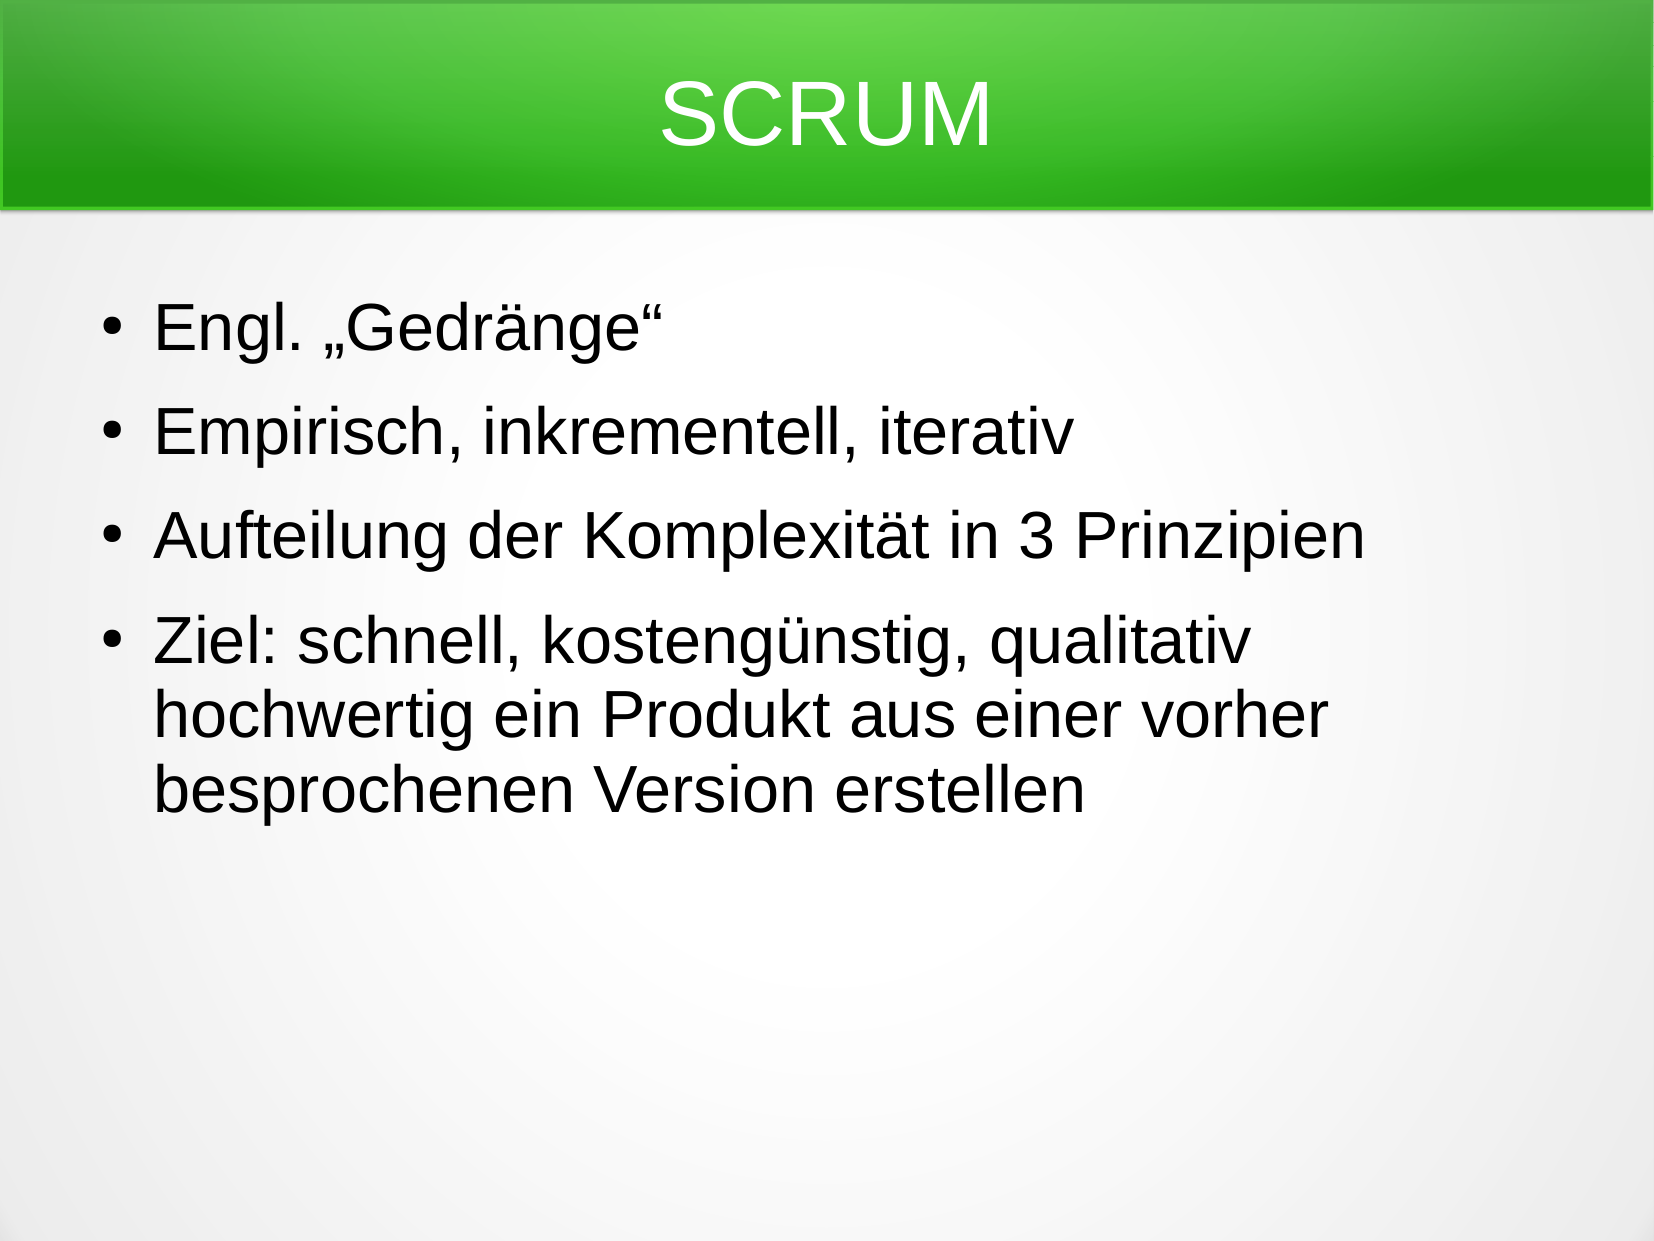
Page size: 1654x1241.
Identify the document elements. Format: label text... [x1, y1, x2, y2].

list Engl. „Gedränge“ Empirisch, inkrementell, iterativ Aufteilung der Komplexität in 3 Prinzipien Ziel: schnell, kostengünstig, qualitativ hochwertig ein Produkt aus einer vorher besprochenen Version erstellen [82, 290, 1538, 1010]
title SCRUM [82, 49, 1571, 179]
